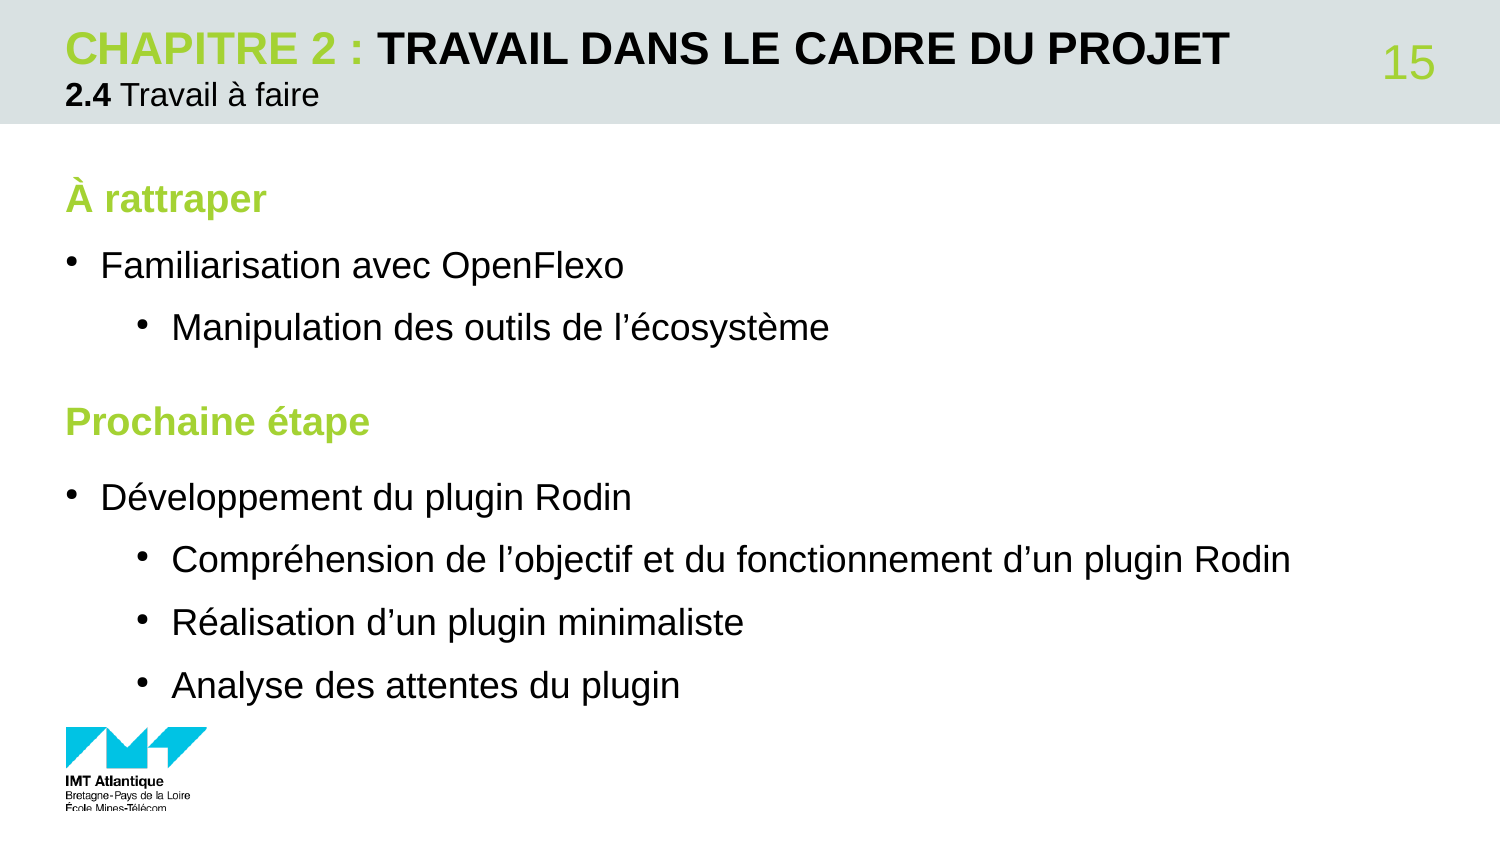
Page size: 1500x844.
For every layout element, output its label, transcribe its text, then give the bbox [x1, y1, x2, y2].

list À rattraper Familiarisation avec OpenFlexo Manipulation des outils de l’écosystème Prochaine étape Développement du plugin Rodin Compréhension de l’objectif et du fonctionnement d’un plugin Rodin Réalisation d’un plugin minimaliste Analyse des attentes du plugin [65, 173, 1456, 715]
title CHAPITRE 2 : Travail dans le cadre du projet [64, 0, 1252, 72]
slide_number <number> [1251, 35, 1437, 85]
list 2.4 Travail à faire [64, 72, 1252, 118]
